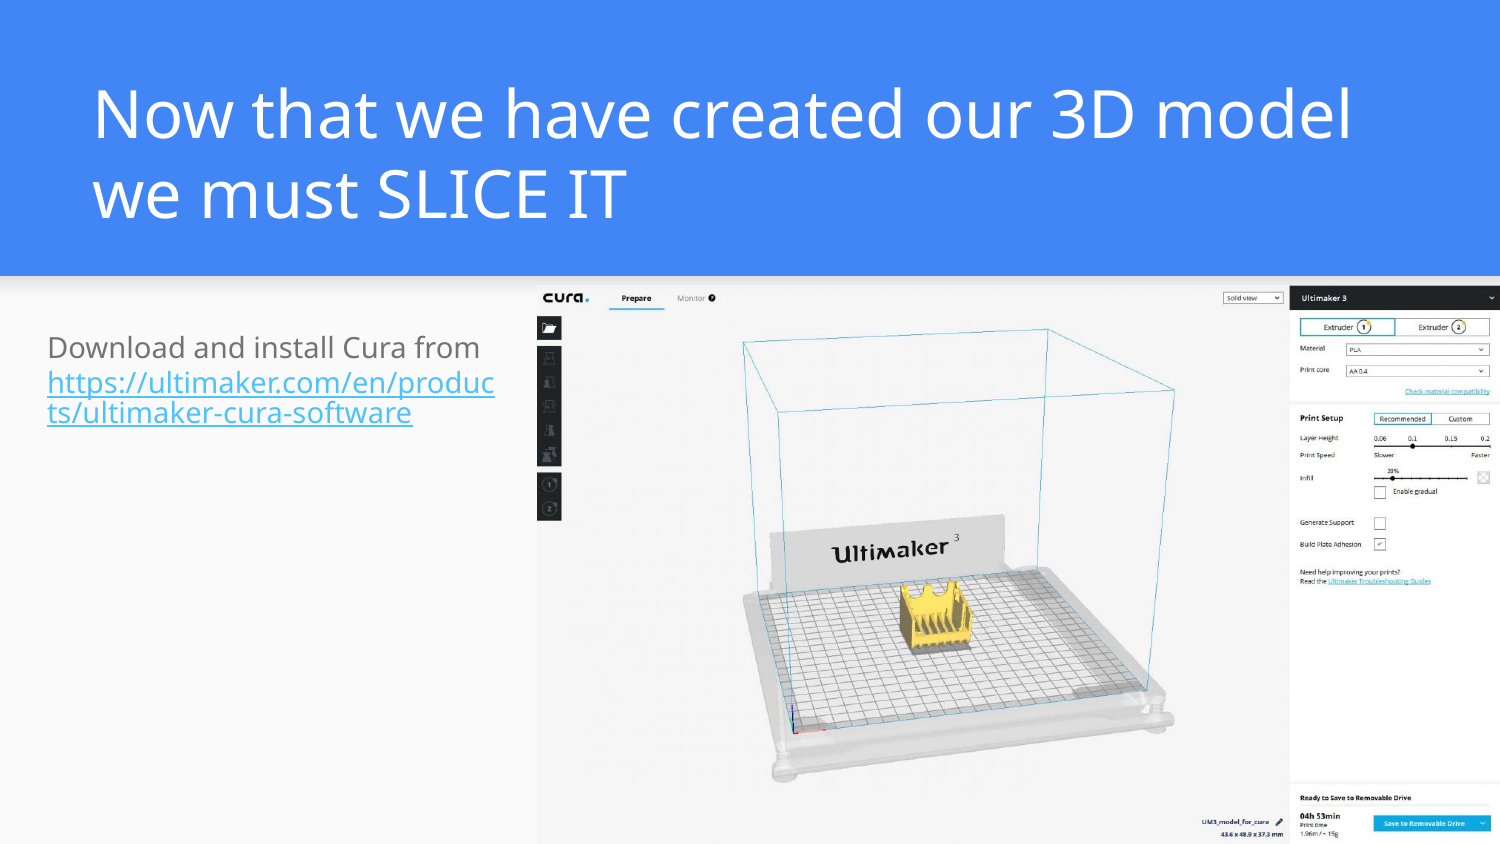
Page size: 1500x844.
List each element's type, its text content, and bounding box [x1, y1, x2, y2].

picture [537, 285, 1500, 844]
title Now that we have created our 3D model we must SLICE IT [77, 121, 1427, 248]
list Download and install Cura from https://ultimaker.com/en/products/ultimaker-cura-software [32, 314, 514, 760]
